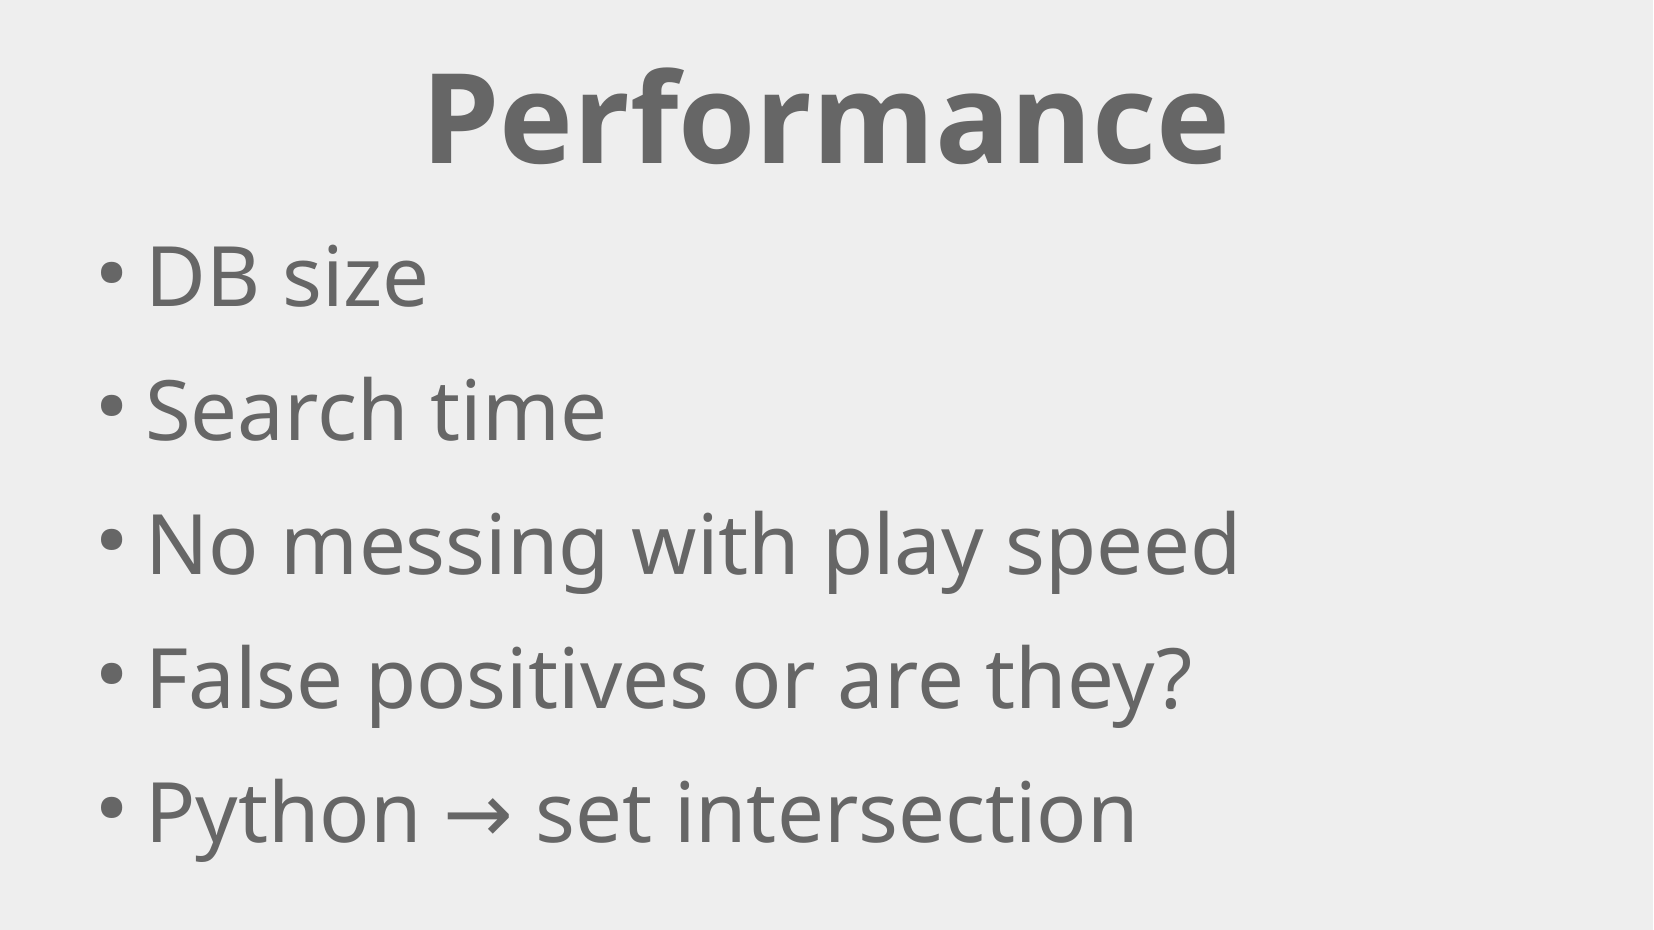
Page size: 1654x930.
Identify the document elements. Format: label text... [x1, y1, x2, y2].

list DB size Search time No messing with play speed False positives or are they? Python → set intersection [80, 217, 1569, 871]
title Performance [82, 36, 1571, 193]
